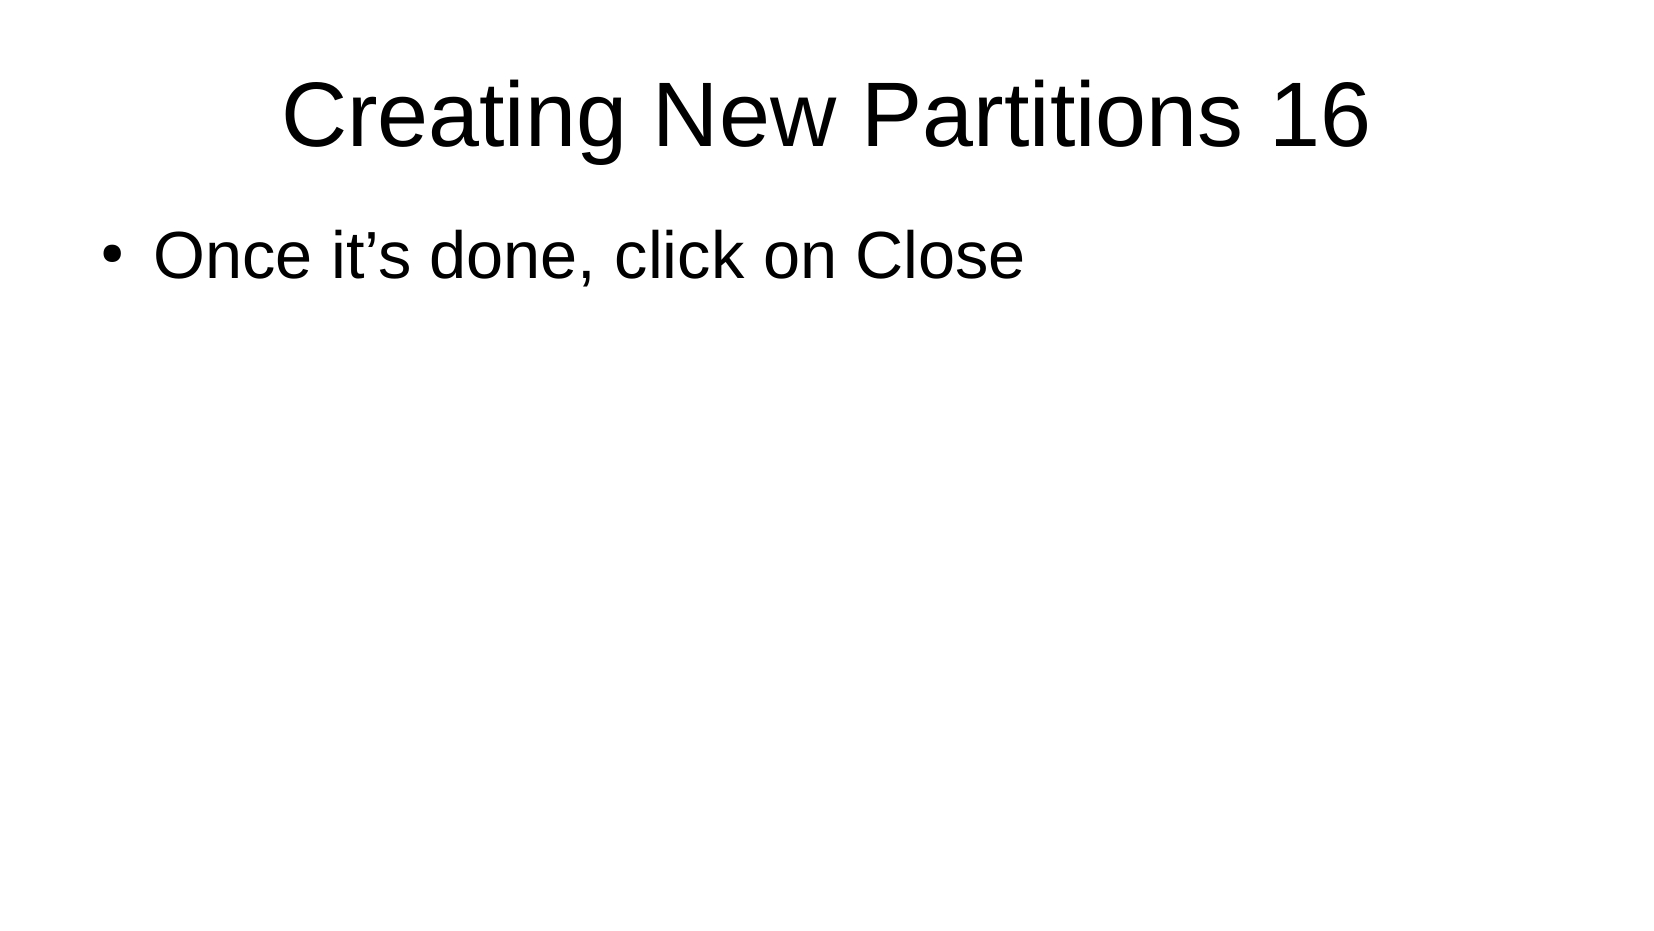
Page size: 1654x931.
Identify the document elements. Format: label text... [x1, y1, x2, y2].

list Once it’s done, click on Close [82, 217, 1571, 758]
title Creating New Partitions 16 [82, 37, 1571, 193]
